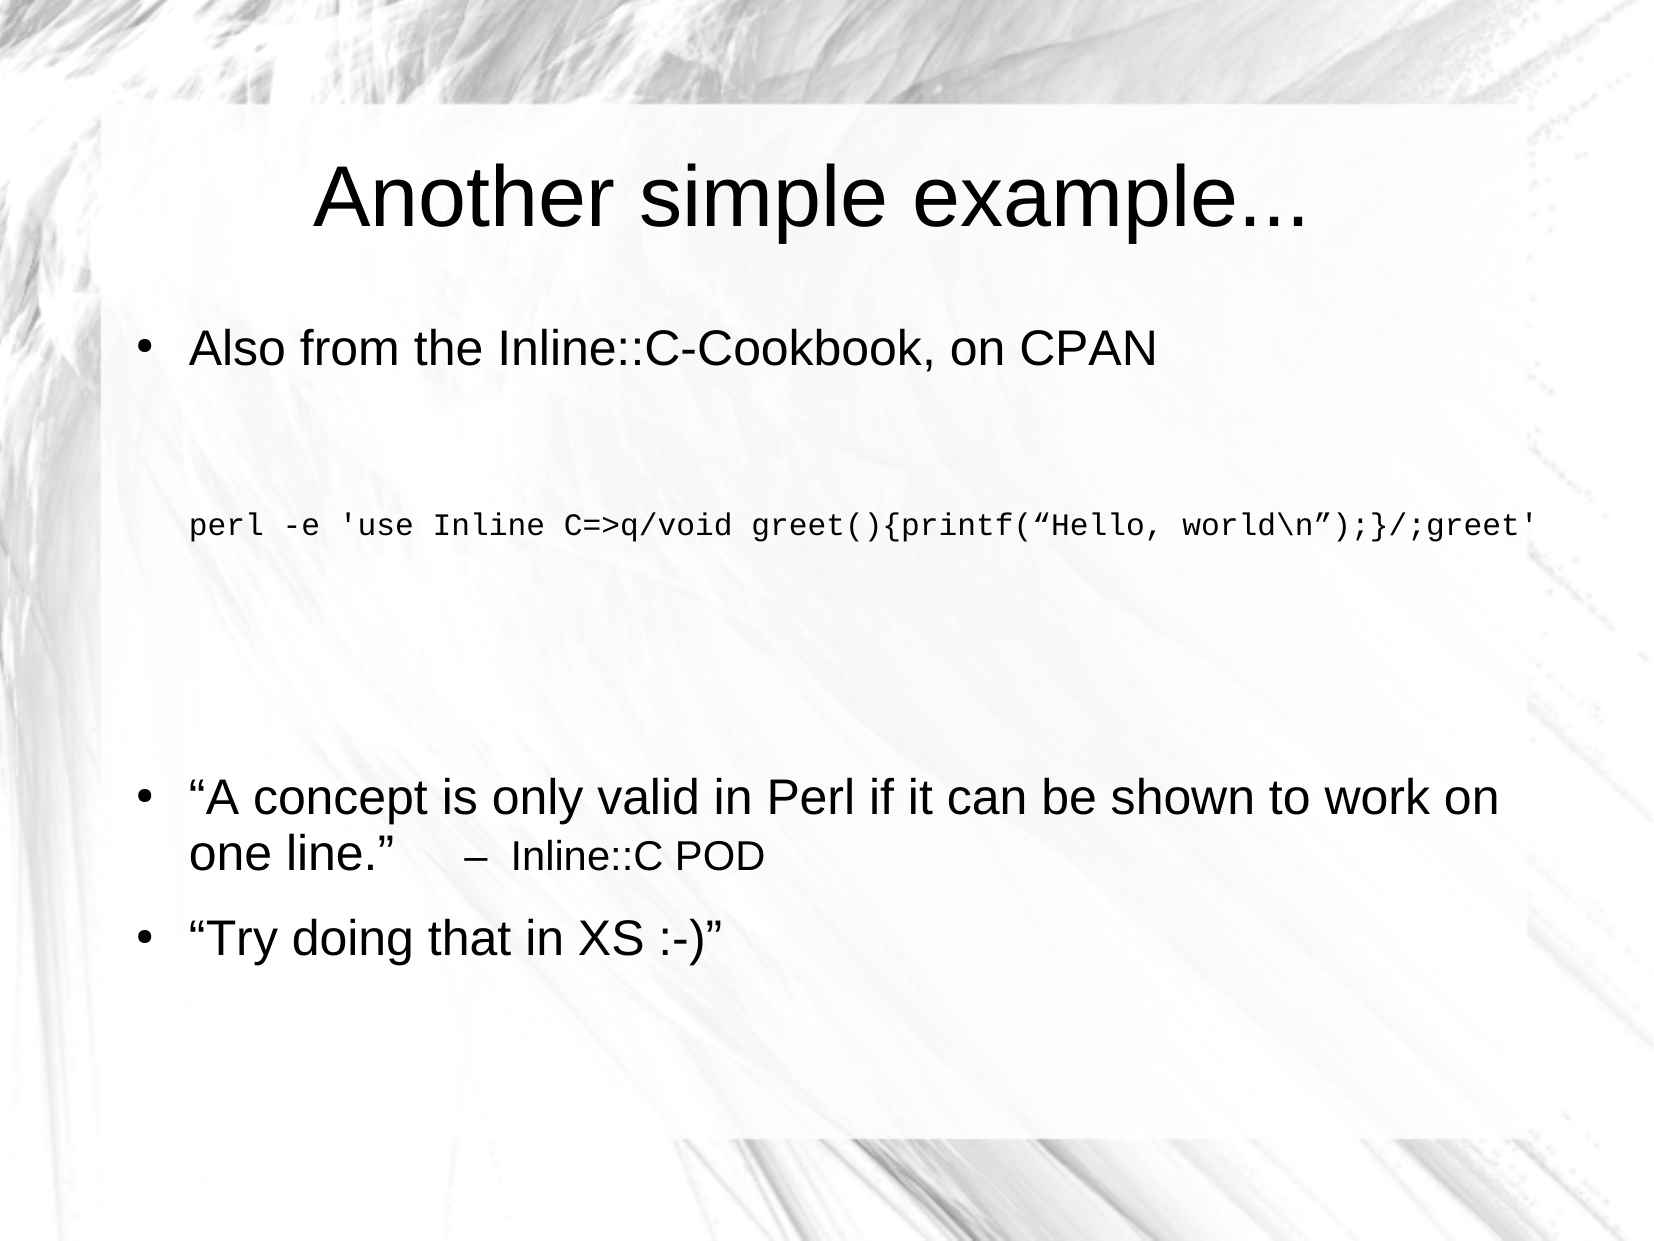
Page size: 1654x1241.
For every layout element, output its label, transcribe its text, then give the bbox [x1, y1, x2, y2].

list Also from the Inline::C-Cookbook, on CPAN perl -e 'use Inline C=>q/void greet(){printf(“Hello, world\n”);}/;greet' “A concept is only valid in Perl if it can be shown to work on one line.” – Inline::C POD “Try doing that in XS :-)” [118, 319, 1571, 1139]
title Another simple example... [118, 112, 1506, 281]
picture [0, 0, 1654, 1241]
